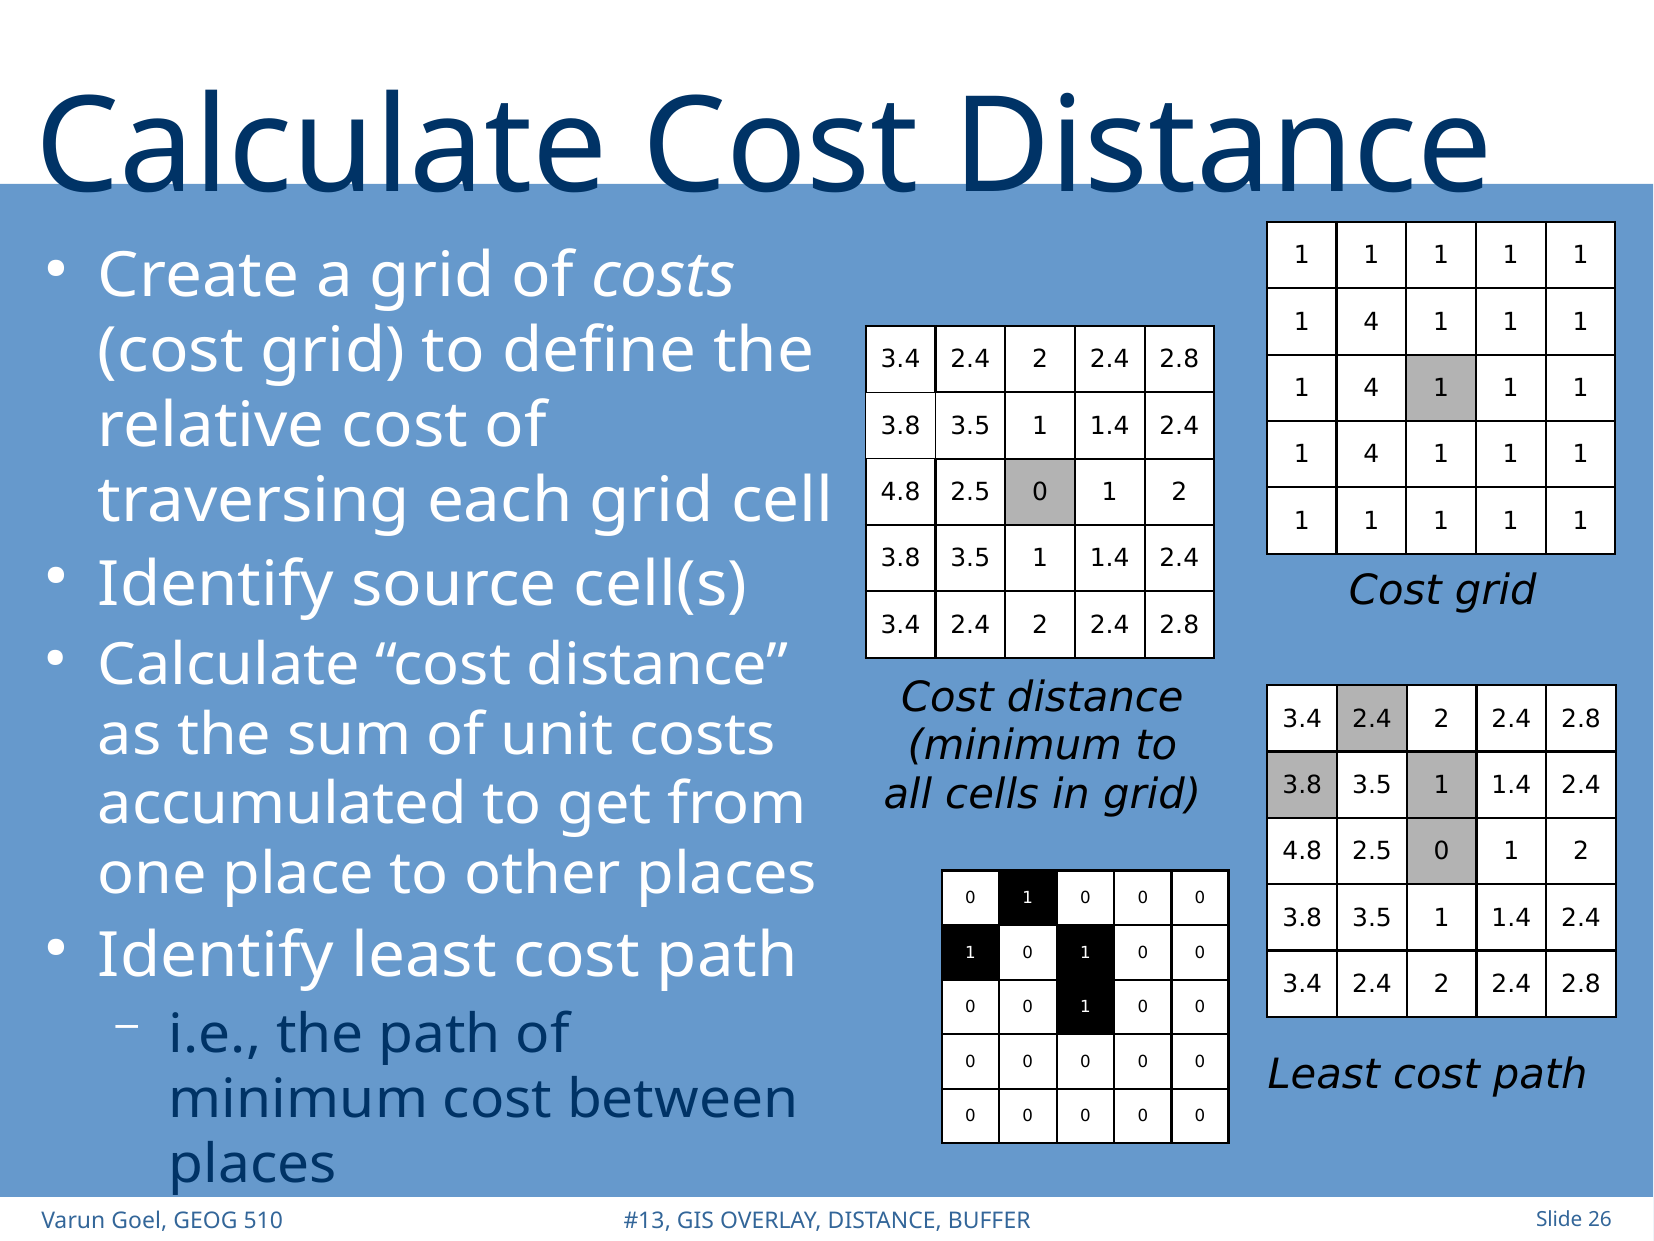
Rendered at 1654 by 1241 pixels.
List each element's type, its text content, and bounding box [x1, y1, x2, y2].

table_cell 4.8 [1268, 819, 1336, 883]
table_header 2.4 [1478, 686, 1545, 750]
table_cell 3.8 [866, 393, 935, 458]
table_cell 2.4 [1146, 393, 1213, 458]
table_header 2.4 [1076, 327, 1144, 391]
table_cell 1 [1006, 526, 1074, 590]
table_header 2.4 [1338, 686, 1406, 750]
table_cell 1 [1547, 422, 1614, 486]
table_cell 1 [1268, 356, 1335, 420]
table_cell 4 [1338, 356, 1405, 420]
table_cell 2.8 [1547, 952, 1615, 1016]
table_cell 2.4 [1547, 885, 1615, 949]
table_cell 1 [1058, 981, 1113, 1033]
table_cell 2 [1408, 952, 1475, 1016]
table_cell 3.5 [1338, 885, 1406, 949]
table_cell 0 [1000, 1090, 1056, 1142]
text_box Cost grid [1334, 558, 1552, 622]
table_cell 0 [1173, 1090, 1227, 1142]
table_cell 1 [1268, 488, 1335, 553]
table_cell 4 [1338, 289, 1405, 354]
table_cell 0 [943, 981, 998, 1033]
table_cell 1 [1058, 926, 1113, 979]
table_cell 1 [1407, 289, 1475, 354]
table_header 1 [1547, 223, 1614, 287]
table_cell 0 [1058, 1035, 1113, 1088]
table_cell 0 [943, 1090, 998, 1142]
table_cell 1 [1408, 753, 1475, 817]
table_cell 2.8 [1146, 592, 1213, 657]
table_cell 1 [1407, 356, 1475, 420]
table_cell 1 [1547, 356, 1614, 420]
table_cell 0 [1173, 981, 1227, 1033]
table_cell 2 [1006, 592, 1074, 657]
table_cell 1 [943, 926, 998, 979]
table_cell 1 [1268, 422, 1335, 486]
table_cell 0 [1115, 1090, 1170, 1142]
text_box Least cost path [1252, 1041, 1603, 1106]
table_cell 2.4 [1547, 753, 1615, 817]
table_cell 1 [1268, 289, 1335, 354]
table_header 1 [1000, 872, 1056, 924]
table_cell 1.4 [1478, 753, 1545, 817]
table_header 1 [1268, 223, 1335, 287]
table_cell 1 [1408, 885, 1475, 949]
table_cell 0 [1115, 1035, 1170, 1088]
table_cell 1.4 [1076, 526, 1144, 590]
table_header 0 [1173, 872, 1227, 924]
table_cell 1 [1338, 488, 1405, 553]
table_cell 3.8 [1268, 885, 1336, 949]
table_cell 1 [1477, 356, 1545, 420]
table_cell 2.4 [1478, 952, 1545, 1016]
table_cell 2 [1547, 819, 1615, 883]
table_cell 2.5 [1338, 819, 1406, 883]
table_cell 2 [1146, 460, 1213, 524]
table_cell 1 [1407, 422, 1475, 486]
table_cell 3.5 [937, 526, 1004, 590]
table_cell 1 [1547, 289, 1614, 354]
table_header 0 [1115, 872, 1170, 924]
table_cell 1 [1006, 393, 1074, 458]
table_cell 0 [1115, 981, 1170, 1033]
table_cell 1 [1076, 460, 1144, 524]
table_cell 3.4 [1268, 952, 1336, 1016]
table_cell 0 [1000, 1035, 1056, 1088]
table_cell 0 [1006, 460, 1074, 524]
title Calculate Cost Distance [35, 35, 1573, 244]
table_cell 0 [1115, 926, 1170, 979]
table_cell 0 [1000, 981, 1056, 1033]
table_cell 2.4 [1076, 592, 1144, 657]
table_cell 2.4 [1338, 952, 1406, 1016]
table_cell 0 [1000, 926, 1056, 979]
table_cell 1 [1477, 289, 1545, 354]
table_header 3.4 [1268, 686, 1336, 750]
table_header 3.4 [867, 327, 934, 392]
table_cell 1 [1547, 488, 1614, 553]
table_header 2.8 [1547, 686, 1615, 750]
text_box Cost distance (minimum to all cells in grid) [868, 665, 1217, 826]
table_cell 2.5 [937, 460, 1004, 524]
table_header 2 [1006, 327, 1074, 391]
table_cell 1 [1477, 422, 1545, 486]
table_header 2.8 [1146, 327, 1213, 391]
table_cell 3.8 [867, 526, 934, 590]
table_header 0 [1058, 872, 1113, 924]
table_cell 0 [943, 1035, 998, 1088]
list Create a grid of costs (cost grid) to define the relative cost of traversing each grid cell Identify source cell(s) Calculate “cost distance” as the sum of unit costs accumulated to get from one place to other places Identify least cost path i.e., the path of minimum cost between places [26, 237, 845, 1164]
table_cell 1.4 [1076, 393, 1144, 458]
table_cell 0 [1173, 1035, 1227, 1088]
table_cell 0 [1408, 819, 1475, 883]
table_cell 0 [1058, 1090, 1113, 1142]
table_cell 0 [1173, 926, 1227, 979]
table_cell 2.4 [937, 592, 1004, 657]
table_header 2.4 [937, 327, 1004, 391]
table_cell 3.4 [867, 592, 934, 657]
table_cell 1 [1477, 488, 1545, 553]
table_cell 1 [1407, 488, 1475, 553]
table_header 1 [1477, 223, 1545, 287]
table_cell 1 [1478, 819, 1545, 883]
table_cell 4 [1338, 422, 1405, 486]
table_cell 4.8 [867, 459, 934, 524]
table_header 0 [943, 872, 998, 924]
table_cell 3.5 [936, 393, 1004, 458]
table_cell 3.5 [1338, 753, 1406, 817]
table_header 1 [1407, 223, 1475, 287]
table_header 1 [1338, 223, 1405, 287]
table_header 2 [1408, 686, 1475, 750]
table_cell 3.8 [1268, 753, 1336, 817]
table_cell 2.4 [1146, 526, 1213, 590]
table_cell 1.4 [1478, 885, 1545, 949]
